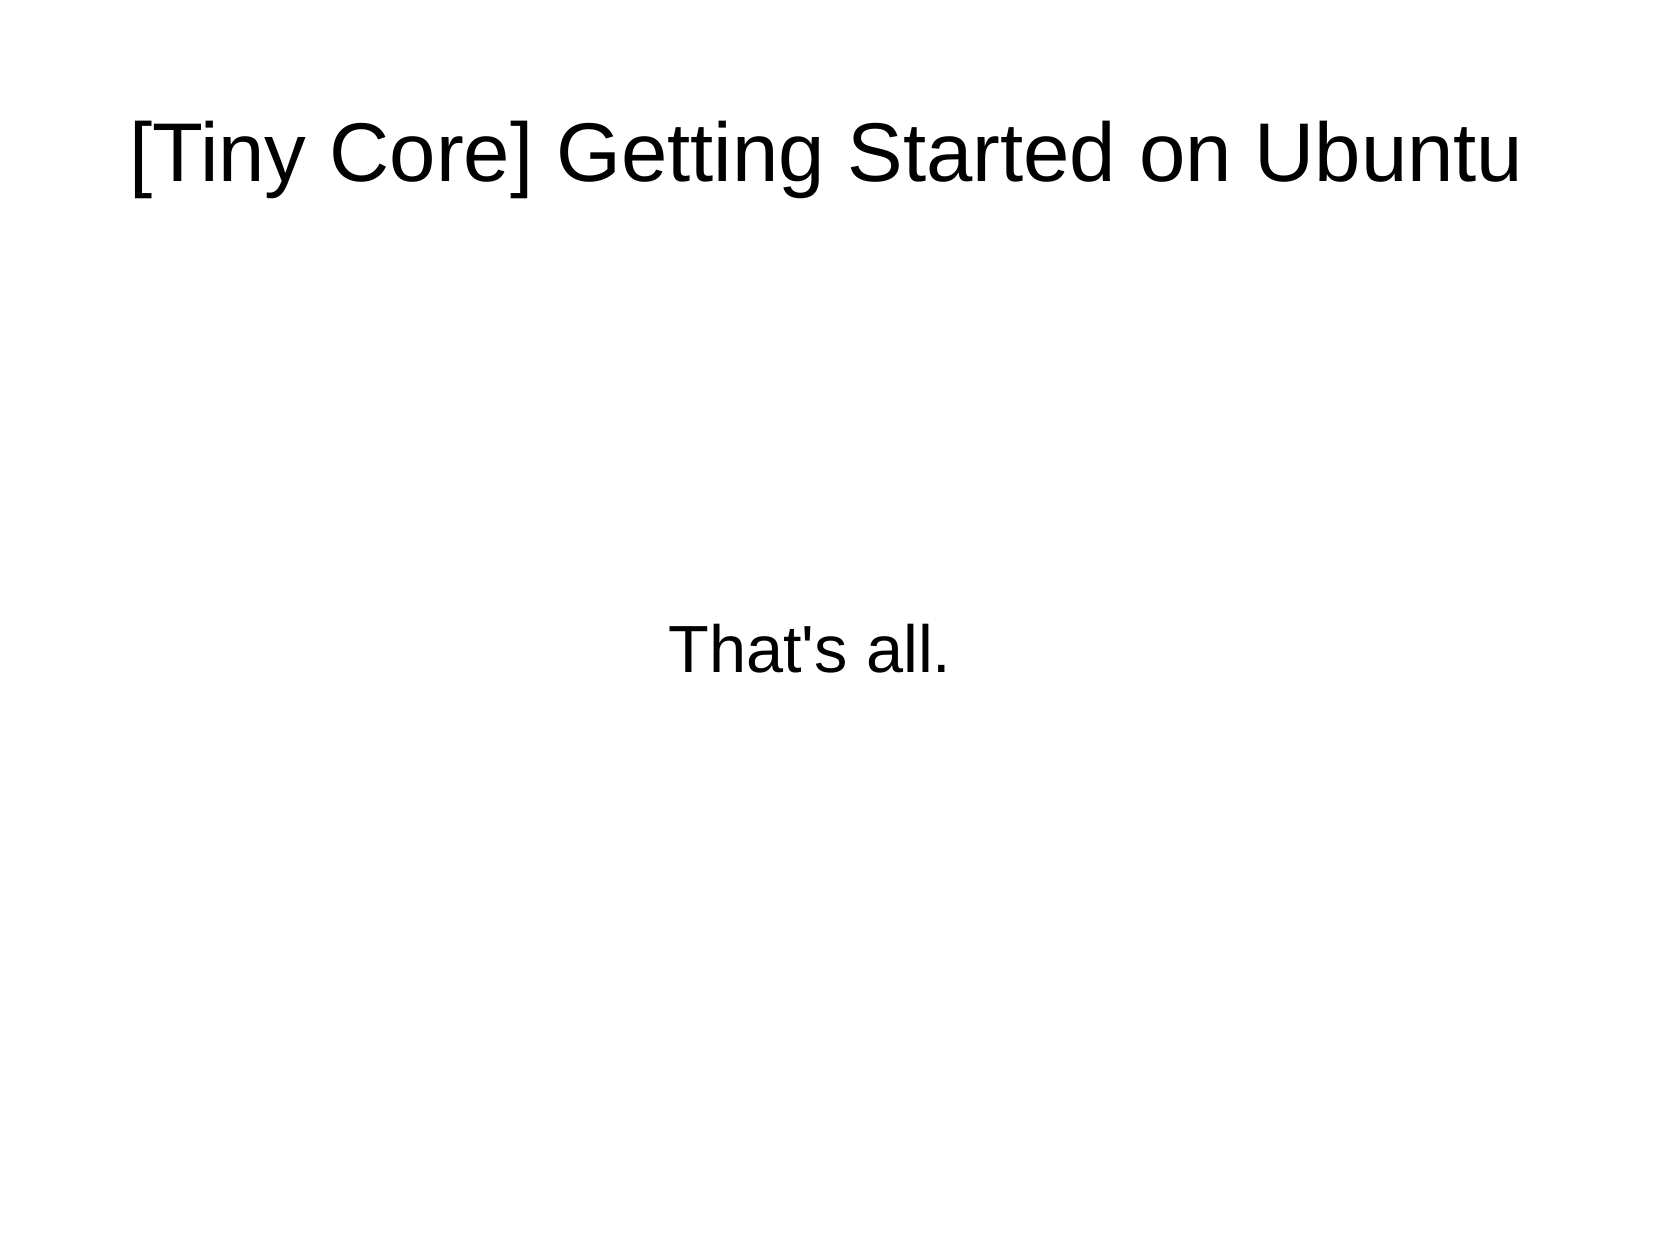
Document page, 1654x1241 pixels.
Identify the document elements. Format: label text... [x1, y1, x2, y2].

subtitle That's all. [82, 290, 1538, 1010]
title [Tiny Core] Getting Started on Ubuntu [82, 49, 1571, 257]
